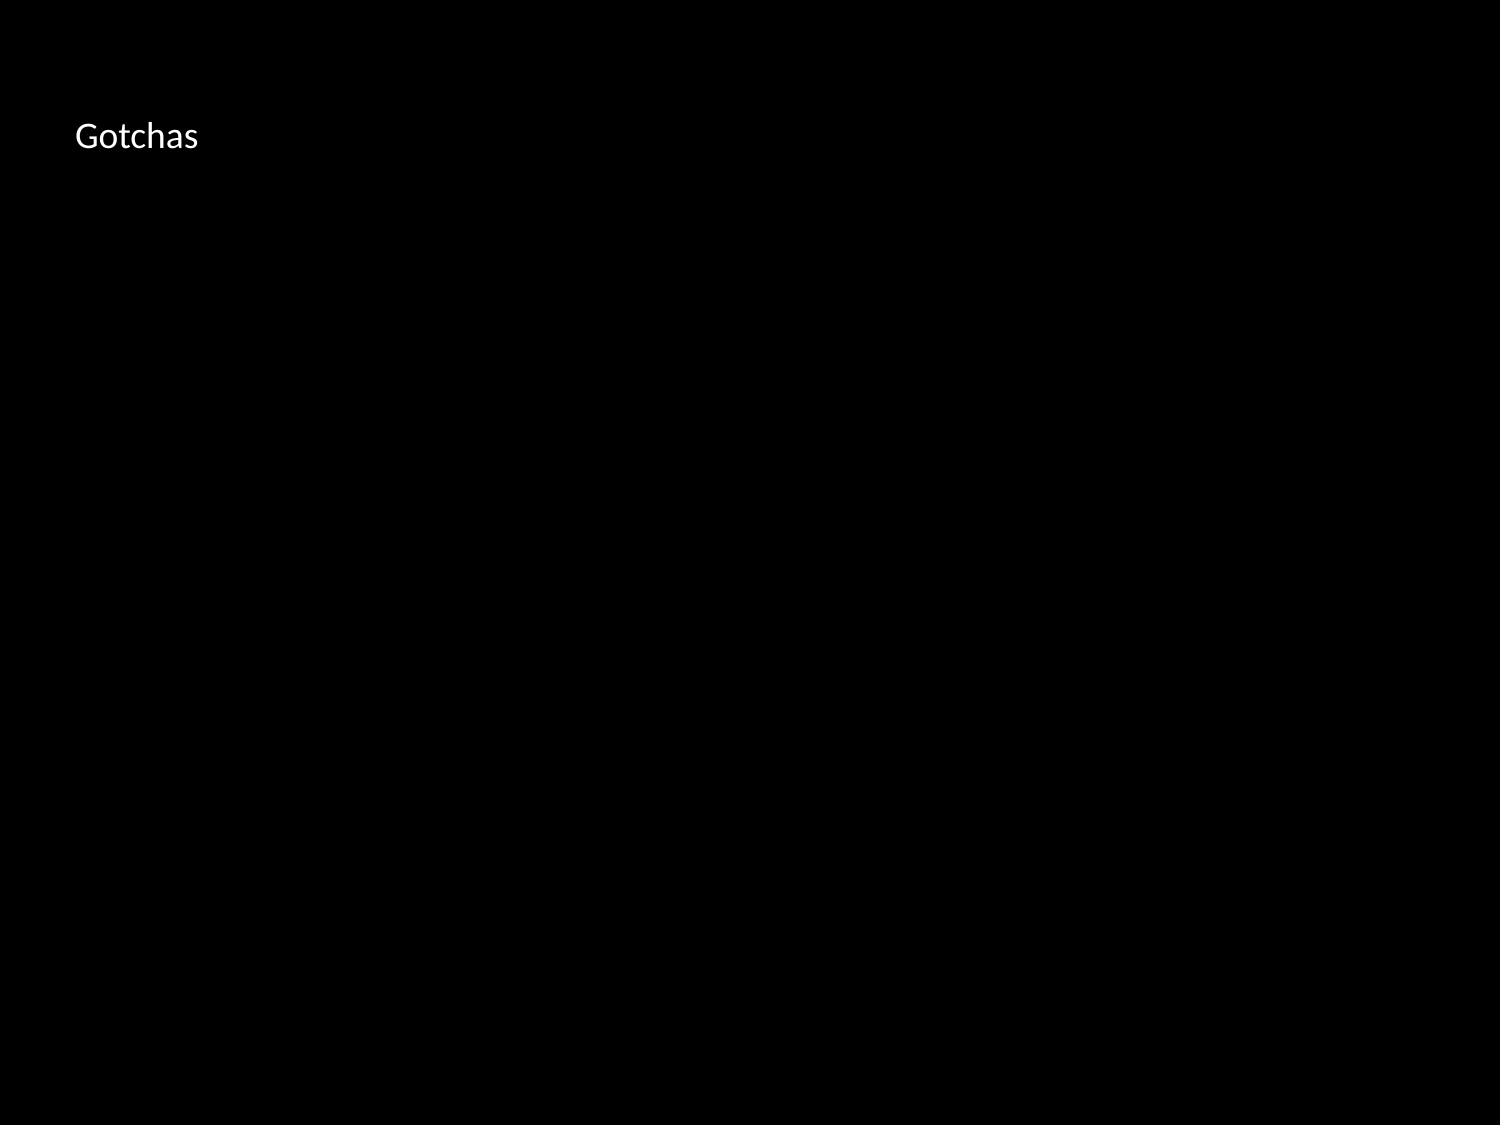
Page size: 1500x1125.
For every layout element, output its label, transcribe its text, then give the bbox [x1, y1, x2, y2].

title Gotchas [75, 45, 1425, 233]
